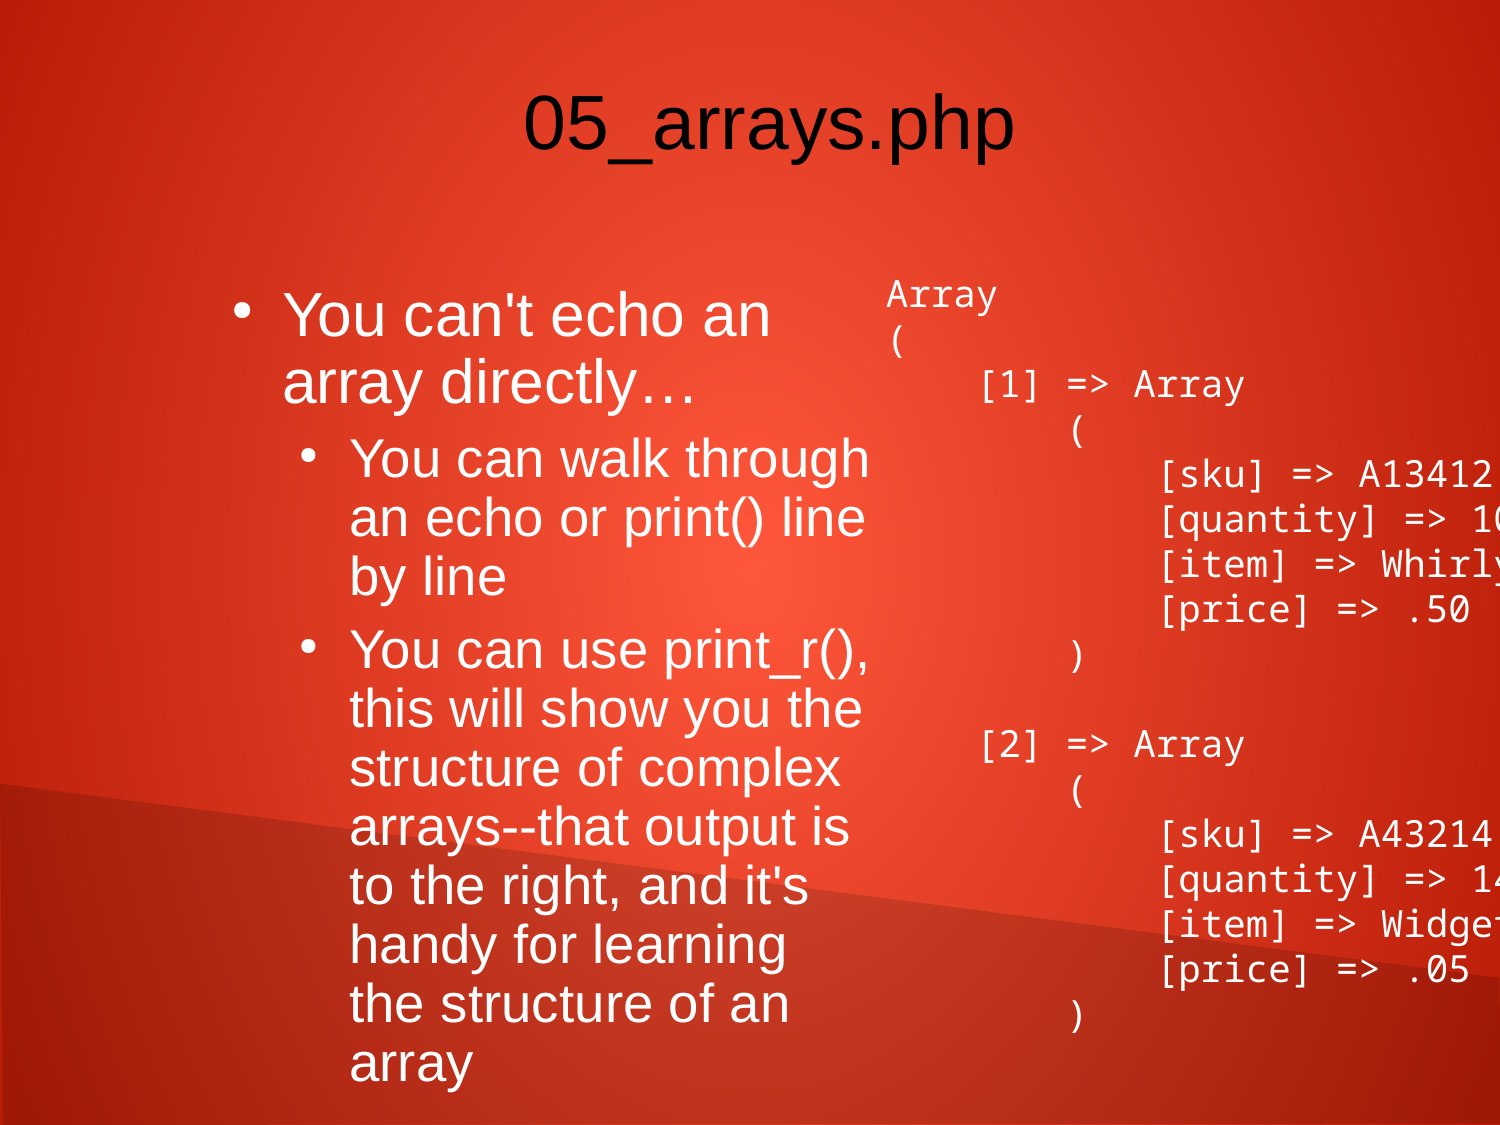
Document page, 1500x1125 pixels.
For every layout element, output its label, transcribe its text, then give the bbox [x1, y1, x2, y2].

text_box Array ( [1] => Array ( [sku] => A13412 [quantity] => 10 [item] => Whirly Widgets [price] => .50 ) [2] => Array ( [sku] => A43214 [quantity] => 142 [item] => Widget Nuts [price] => .05 ) [871, 262, 1500, 1088]
title 05_arrays.php [24, 24, 1488, 213]
list You can't echo an array directly… You can walk through an echo or print() line by line You can use print_r(), this will show you the structure of complex arrays--that output is to the right, and it's handy for learning the structure of an array [199, 274, 888, 1125]
